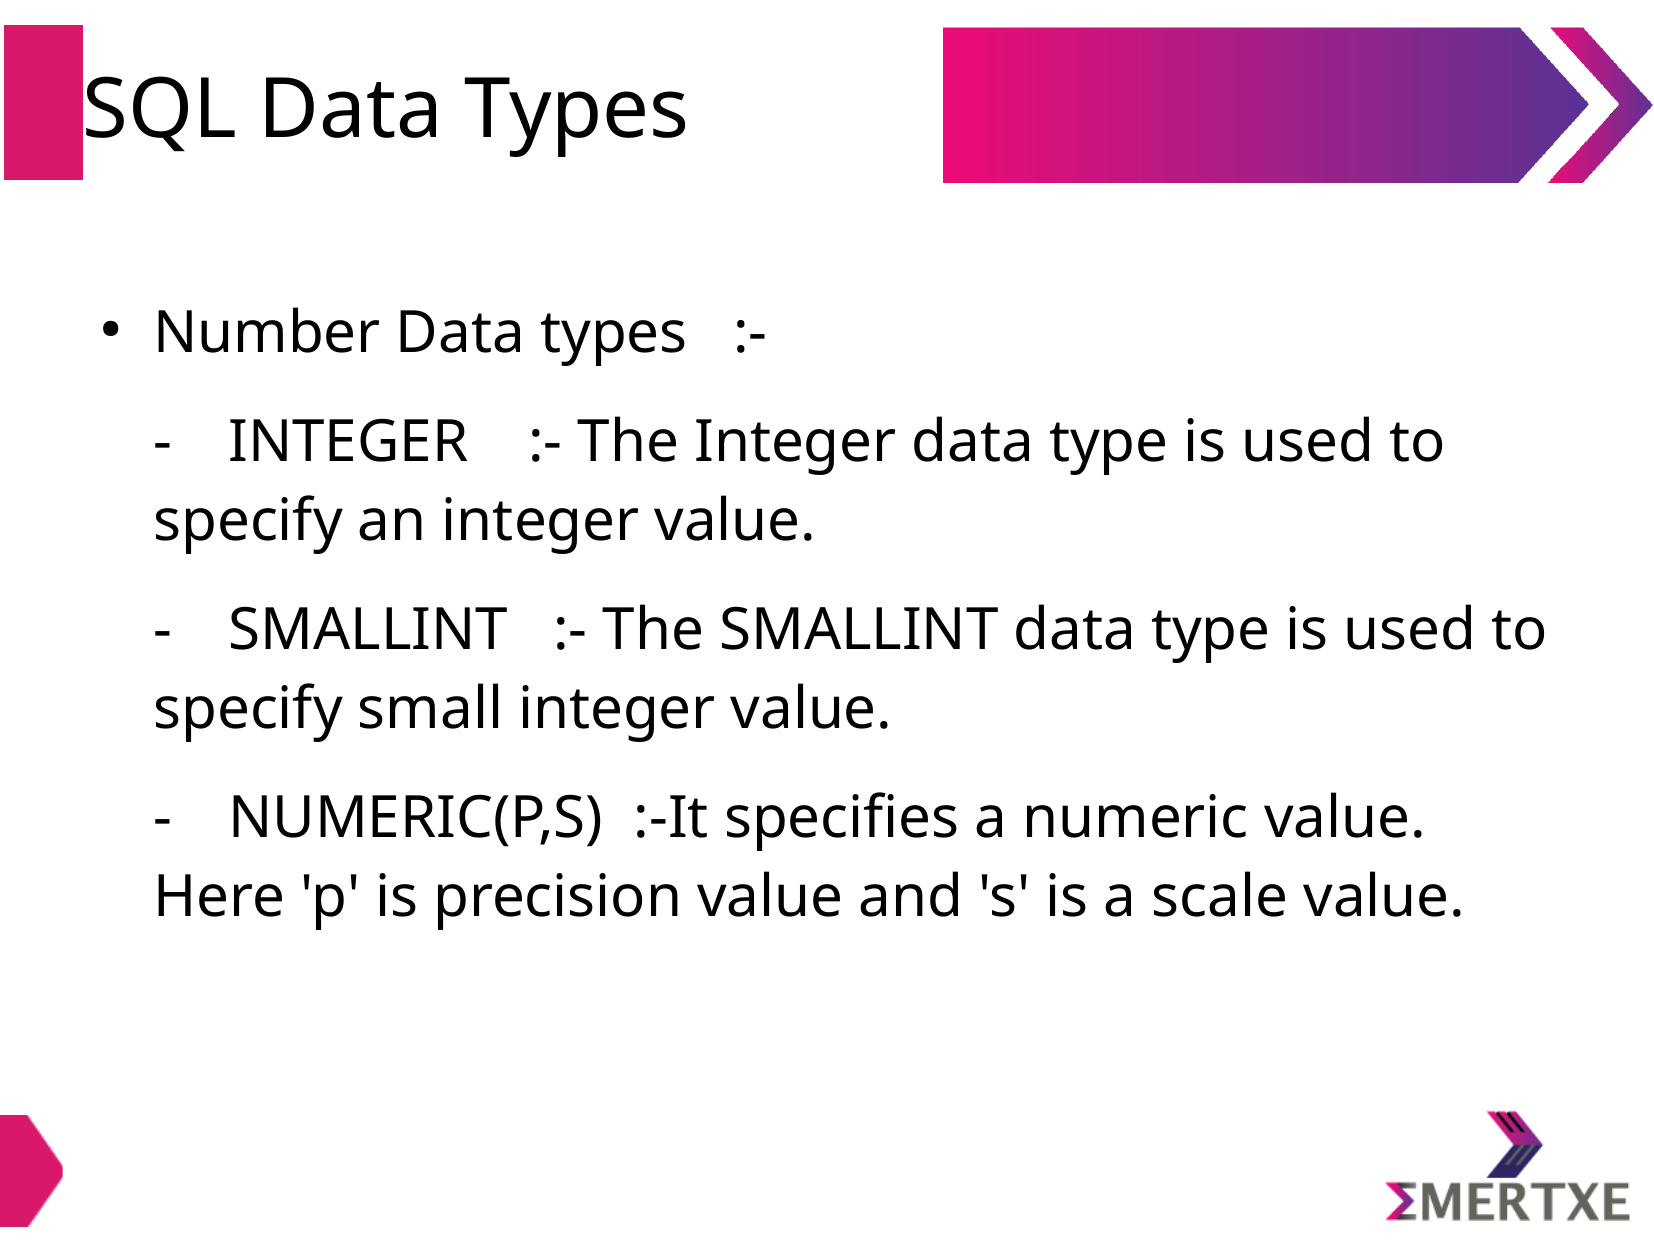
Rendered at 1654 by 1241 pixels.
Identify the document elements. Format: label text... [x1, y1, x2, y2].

picture [1571, 27, 1653, 183]
title SQL Data Types [82, 2, 1571, 210]
list Number Data types :- - INTEGER :- The Integer data type is used to specify an integer value. - SMALLINT :- The SMALLINT data type is used to specify small integer value. - NUMERIC(P,S) :-It specifies a numeric value. Here 'p' is precision value and 's' is a scale value. [82, 290, 1571, 1010]
picture [1385, 1107, 1631, 1221]
